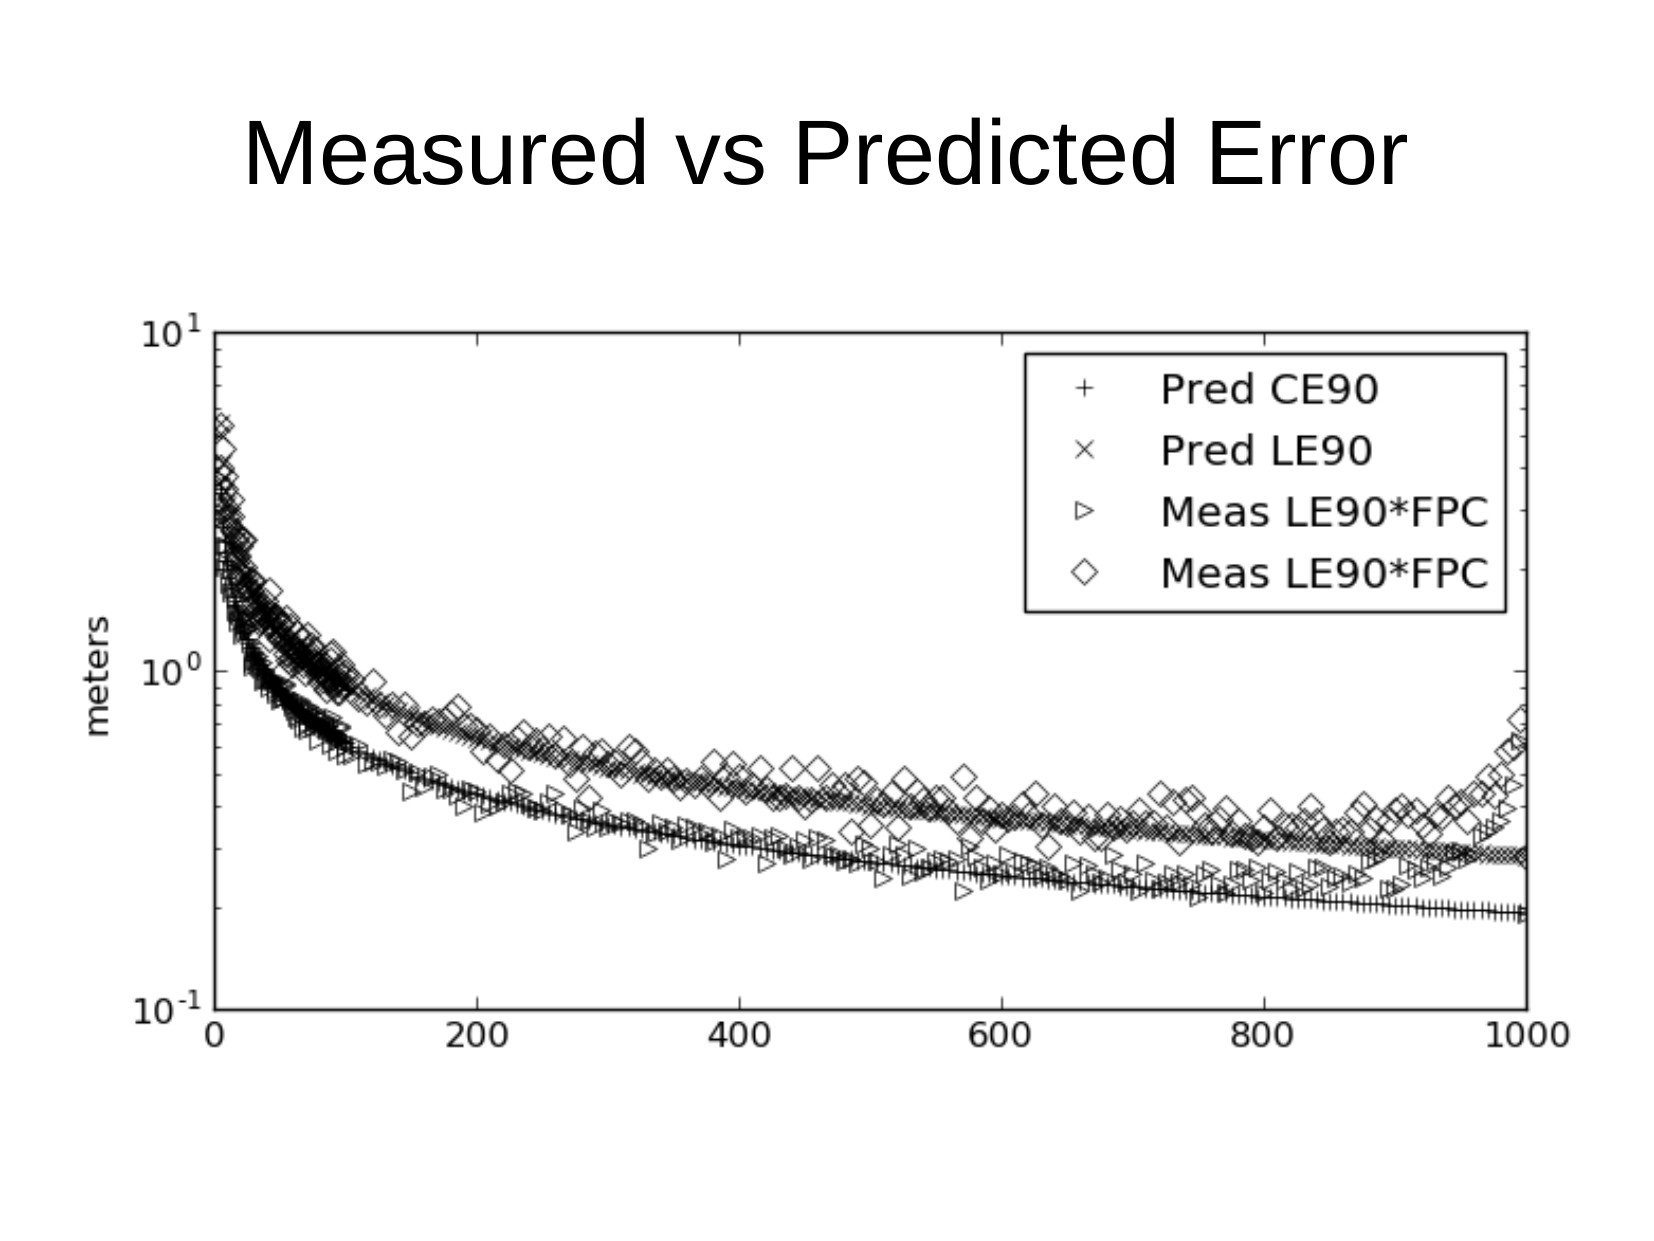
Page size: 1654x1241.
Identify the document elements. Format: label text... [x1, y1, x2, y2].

picture [62, 290, 1592, 1075]
title Measured vs Predicted Error [82, 49, 1571, 257]
